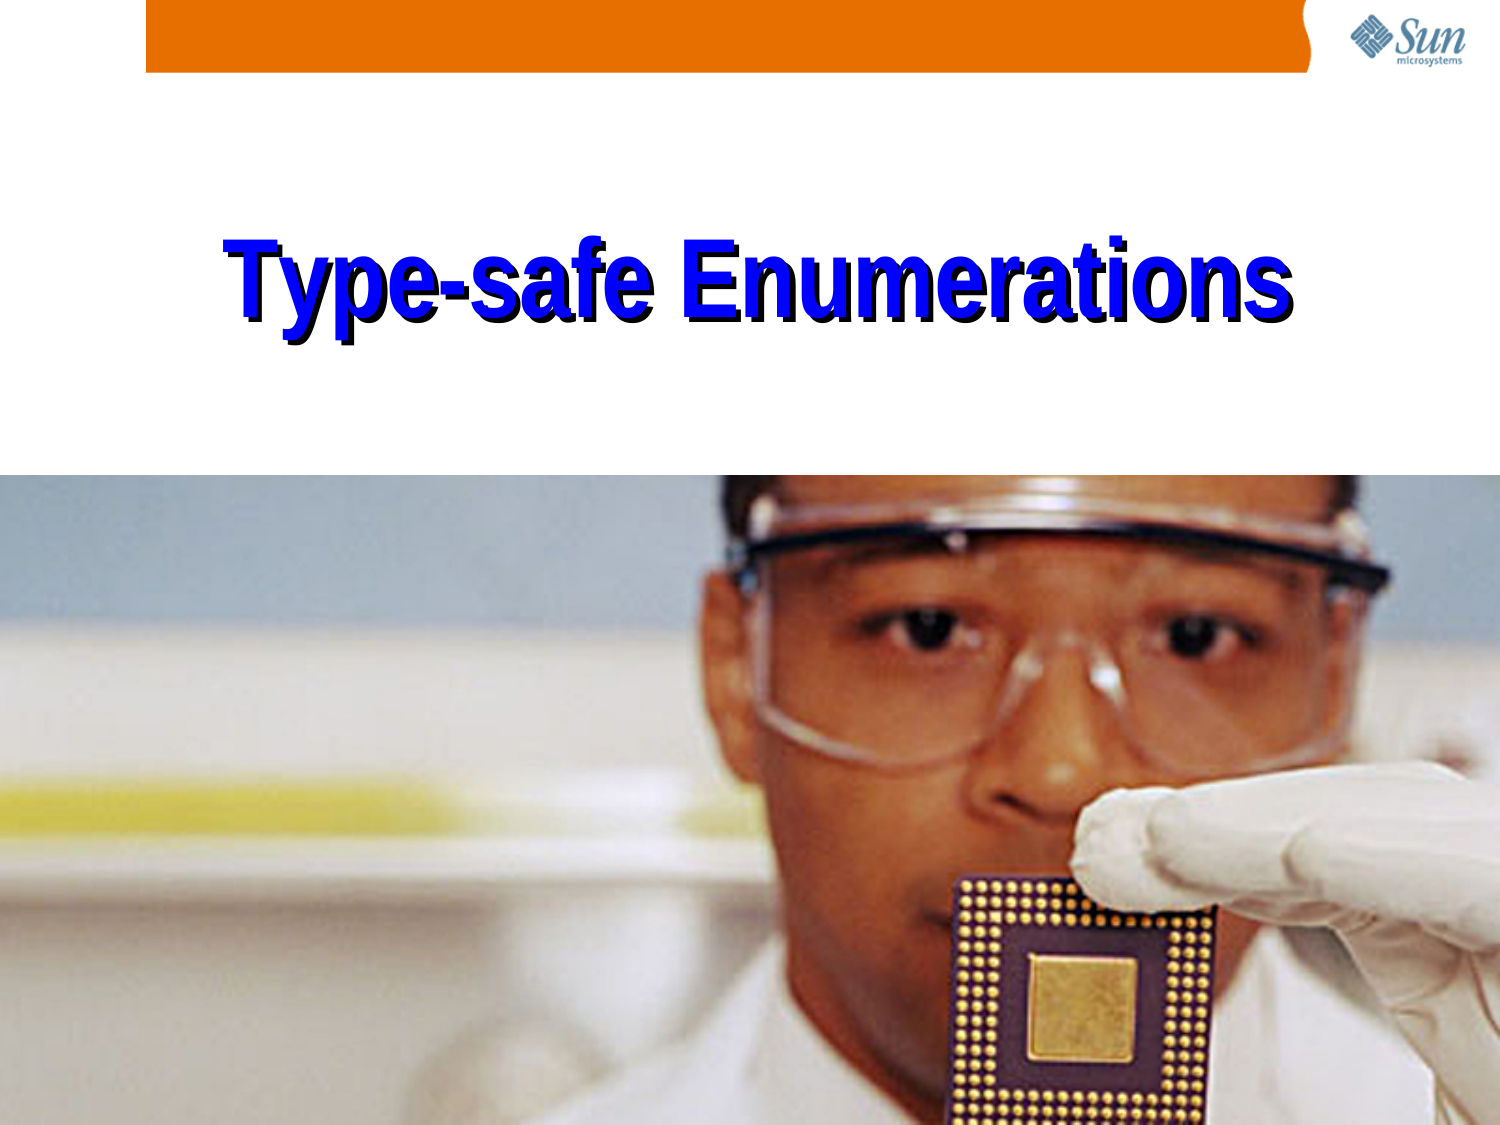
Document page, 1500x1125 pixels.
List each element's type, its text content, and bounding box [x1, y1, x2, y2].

picture [146, 0, 1500, 75]
text_box Type-safe Enumerations [215, 139, 1300, 422]
picture [0, 475, 1500, 1125]
